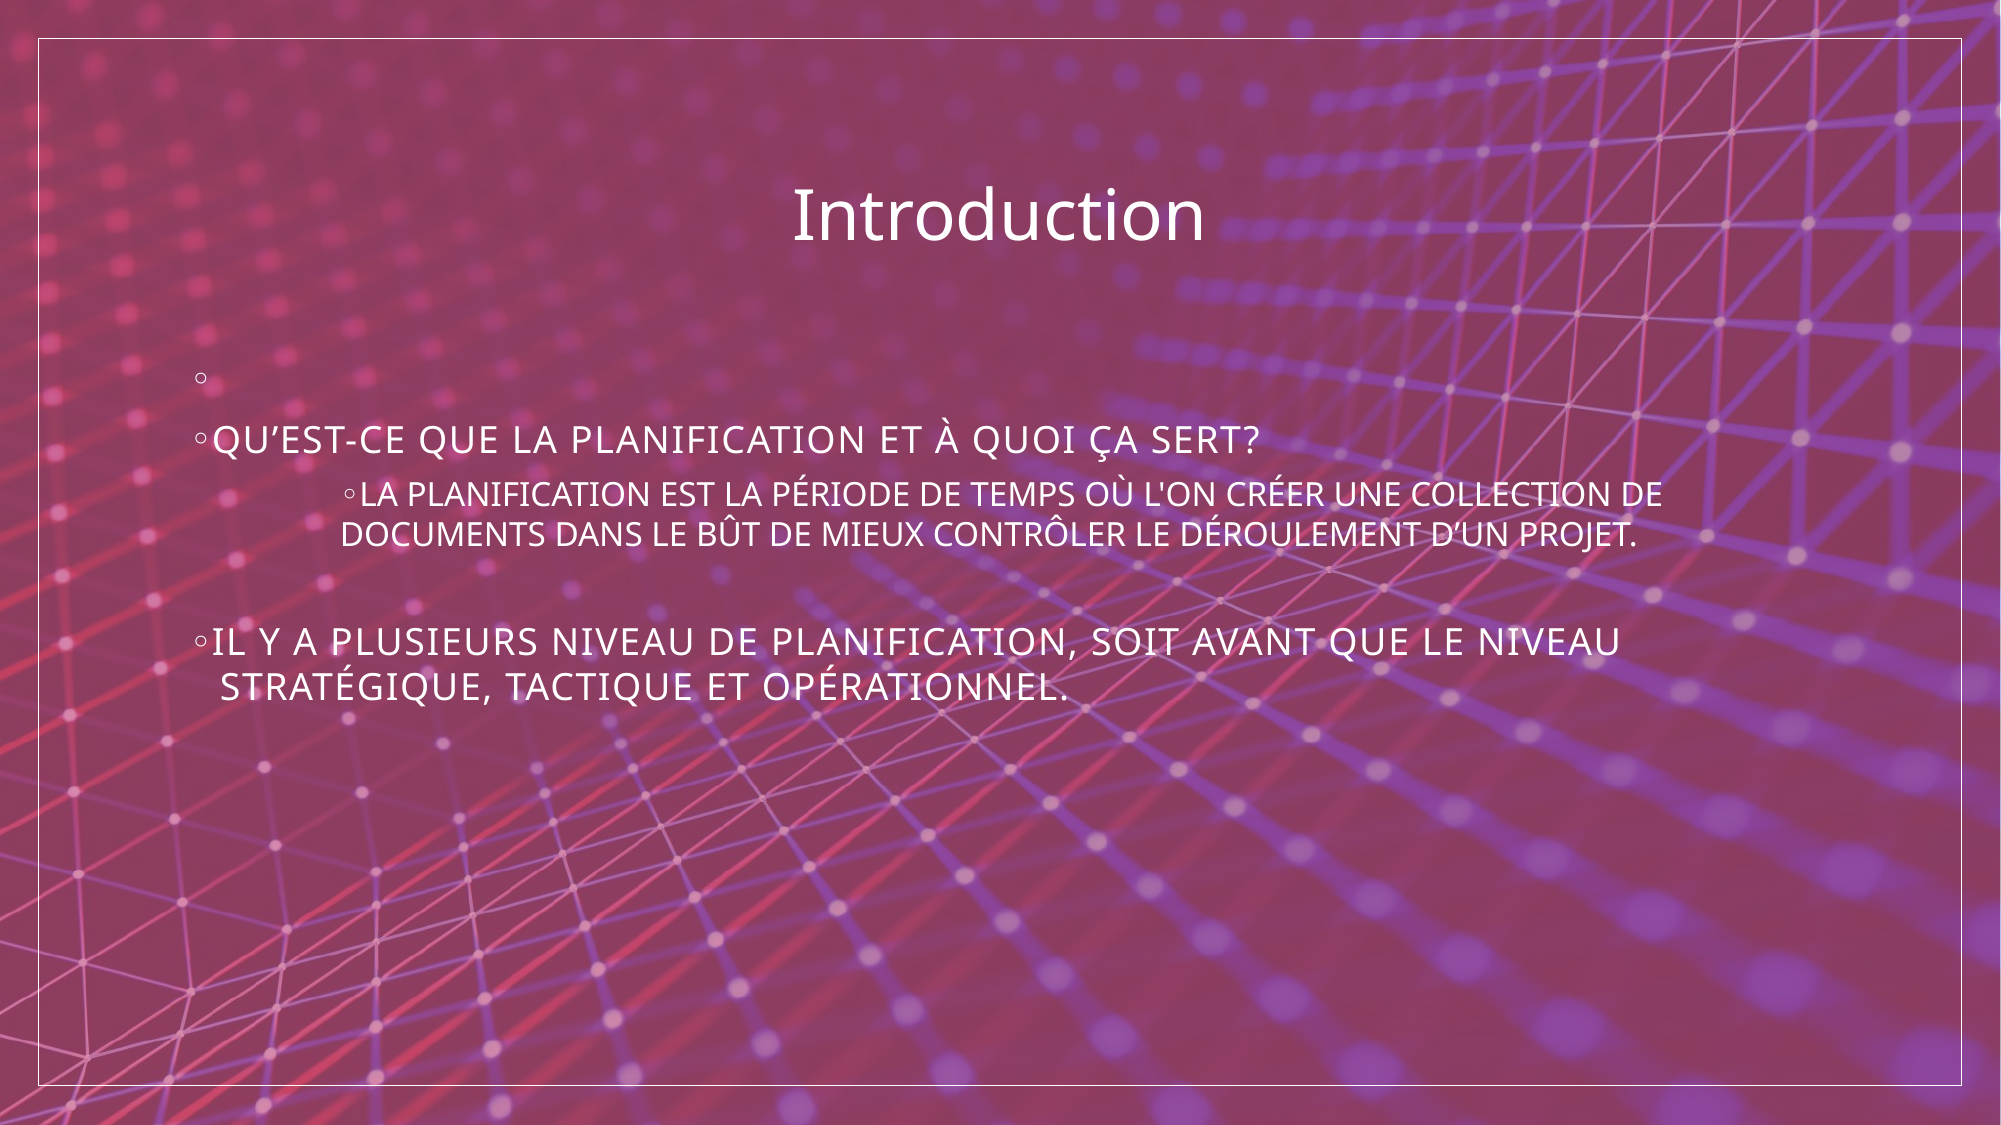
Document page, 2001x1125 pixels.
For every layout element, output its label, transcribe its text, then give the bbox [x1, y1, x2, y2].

subtitle Qu’est-ce que la planification et à quoi ça sert? La planification est la période de temps où l'on créer une collection de documents dans le bût de mieux contrôler le déroulement d’un projet. Il y a plusieurs niveau de planification, soit avant que le niveau stratégique, tactique et opérationnel. [174, 345, 1825, 977]
title Introduction [174, 105, 1825, 331]
picture [0, 0, 2000, 1125]
